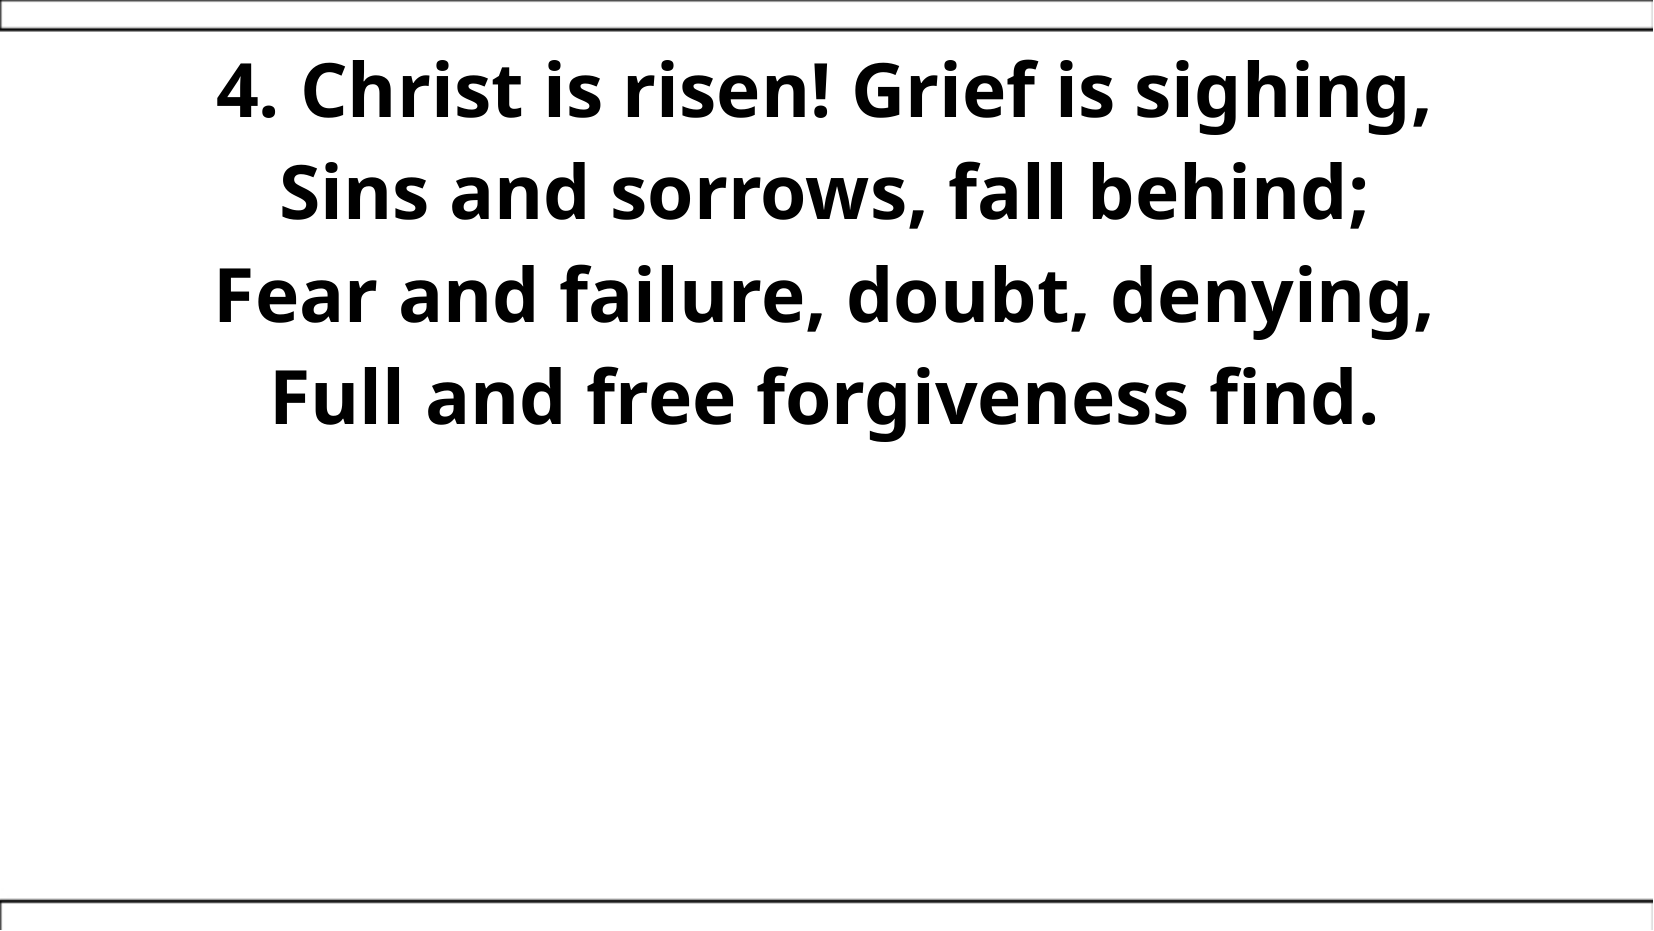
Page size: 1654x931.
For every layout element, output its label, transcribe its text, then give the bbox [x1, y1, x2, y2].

picture [0, 0, 1653, 930]
text_box 4. Christ is risen! Grief is sighing, Sins and sorrows, fall behind; Fear and failure, doubt, denying, Full and free forgiveness find. [75, 30, 1576, 445]
